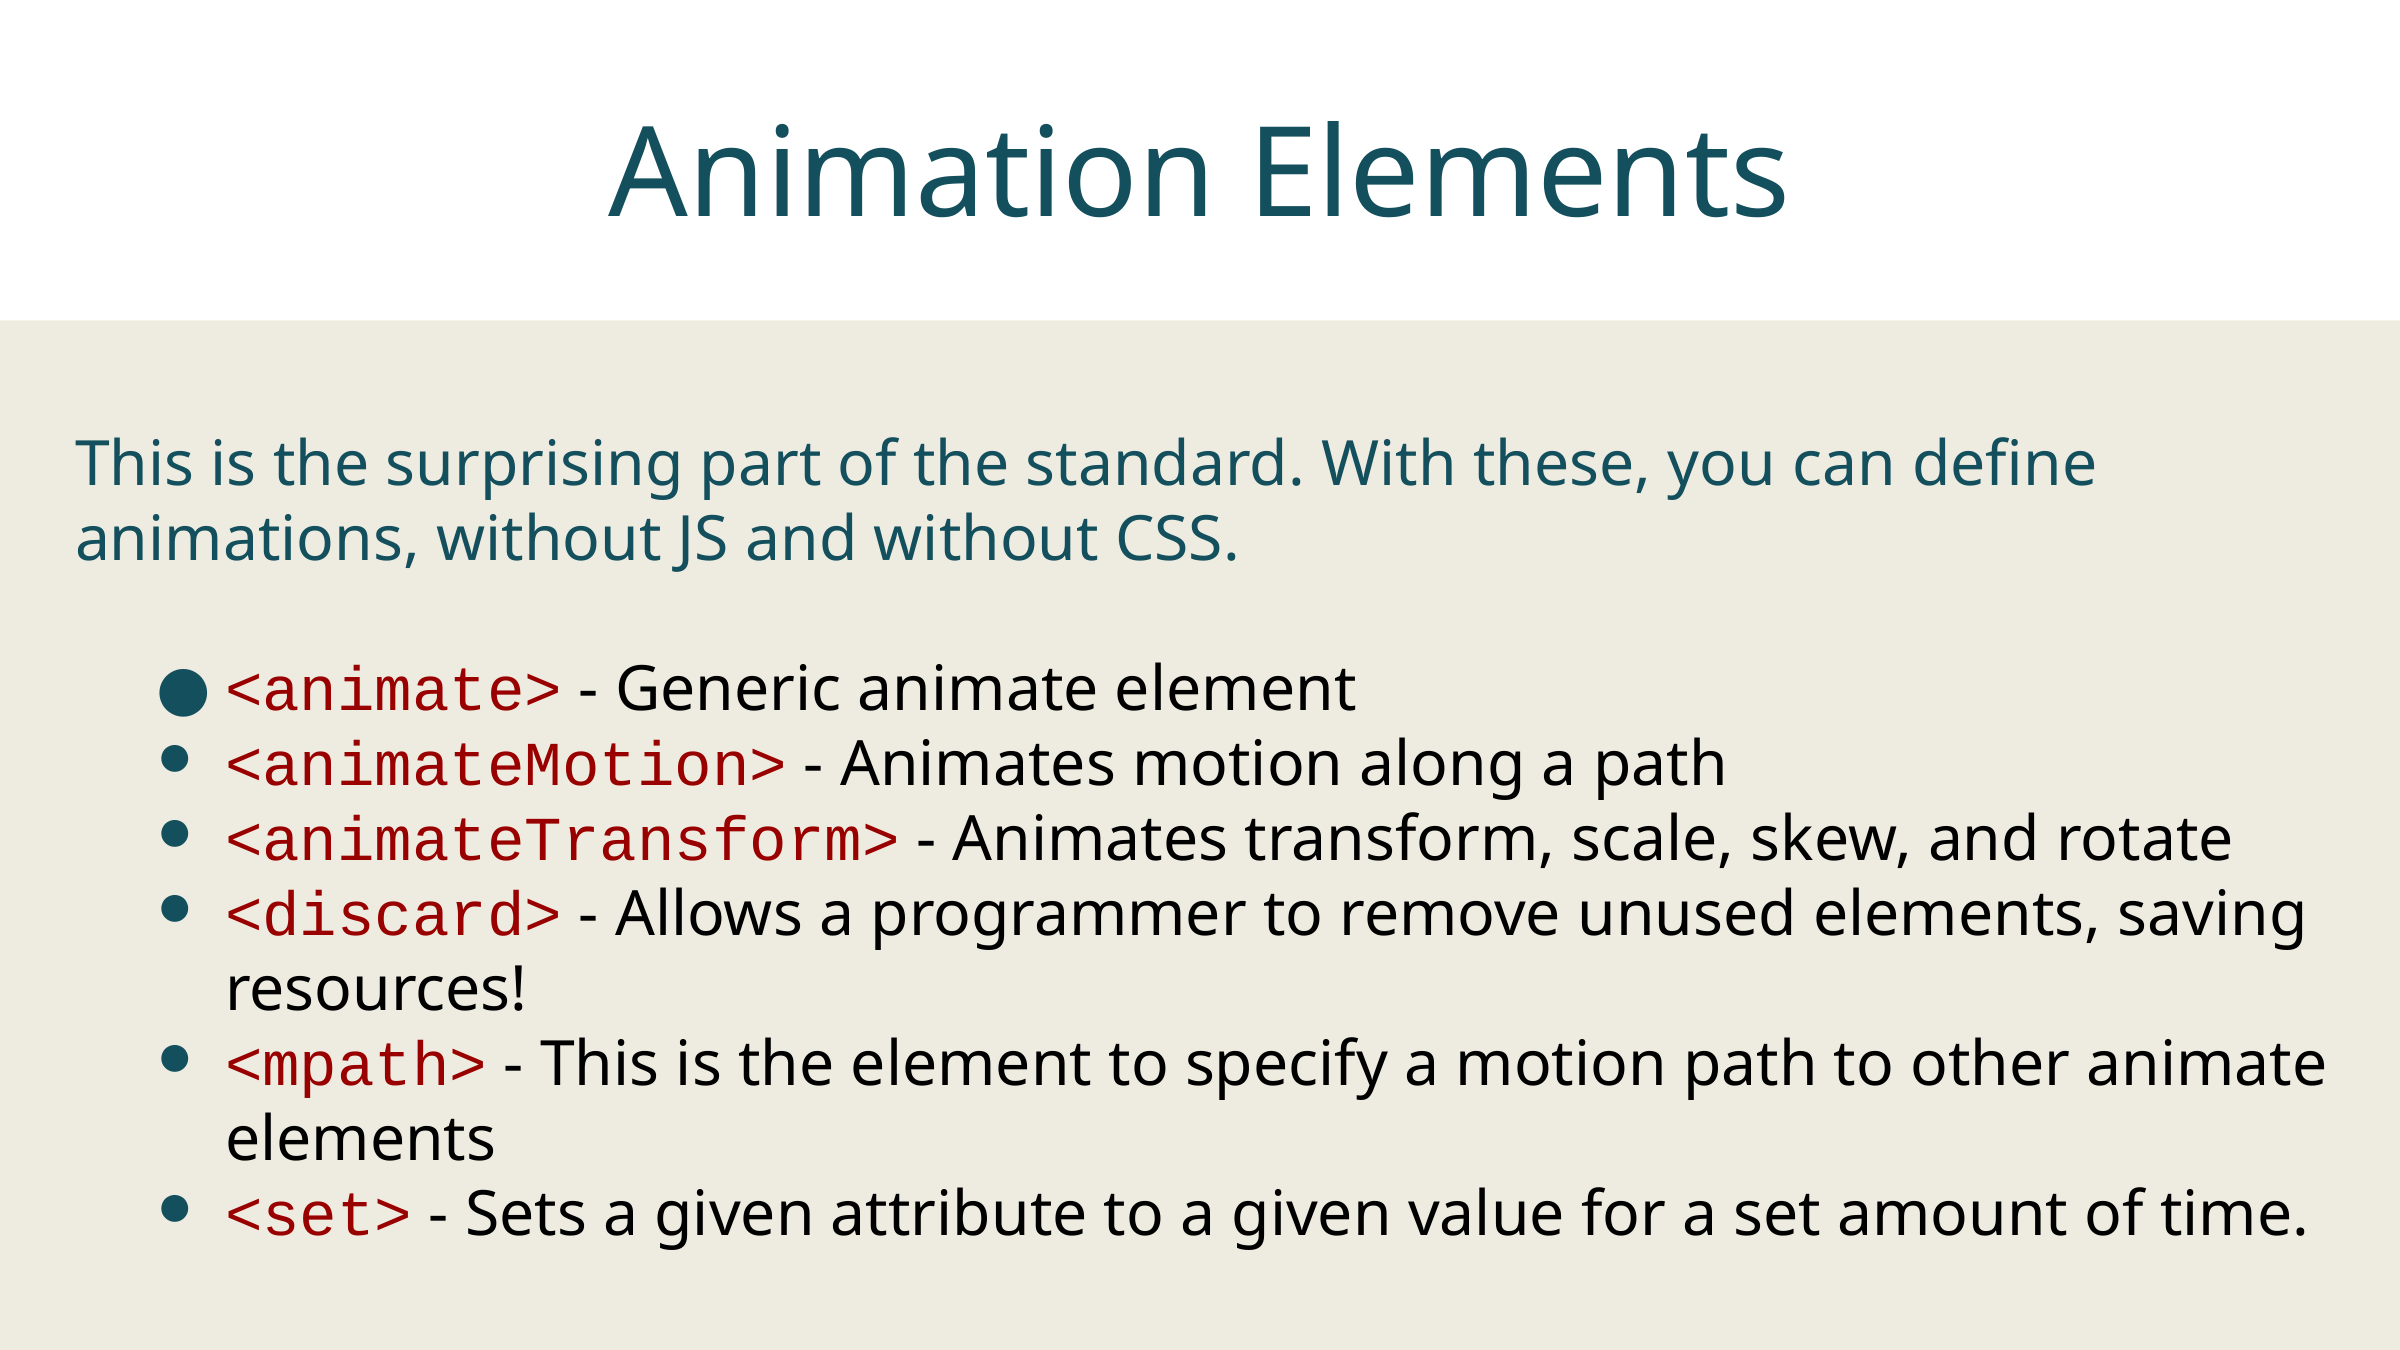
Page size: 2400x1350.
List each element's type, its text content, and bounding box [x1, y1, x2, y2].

text_box This is the surprising part of the standard. With these, you can define animations, without JS and without CSS. <animate> - Generic animate element <animateMotion> - Animates motion along a path <animateTransform> - Animates transform, scale, skew, and rotate <discard> - Allows a programmer to remove unused elements, saving resources! <mpath> - This is the element to specify a motion path to other animate elements <set> - Sets a given attribute to a given value for a set amount of time. [0, 320, 2400, 1350]
text_box Animation Elements [120, 53, 2280, 280]
